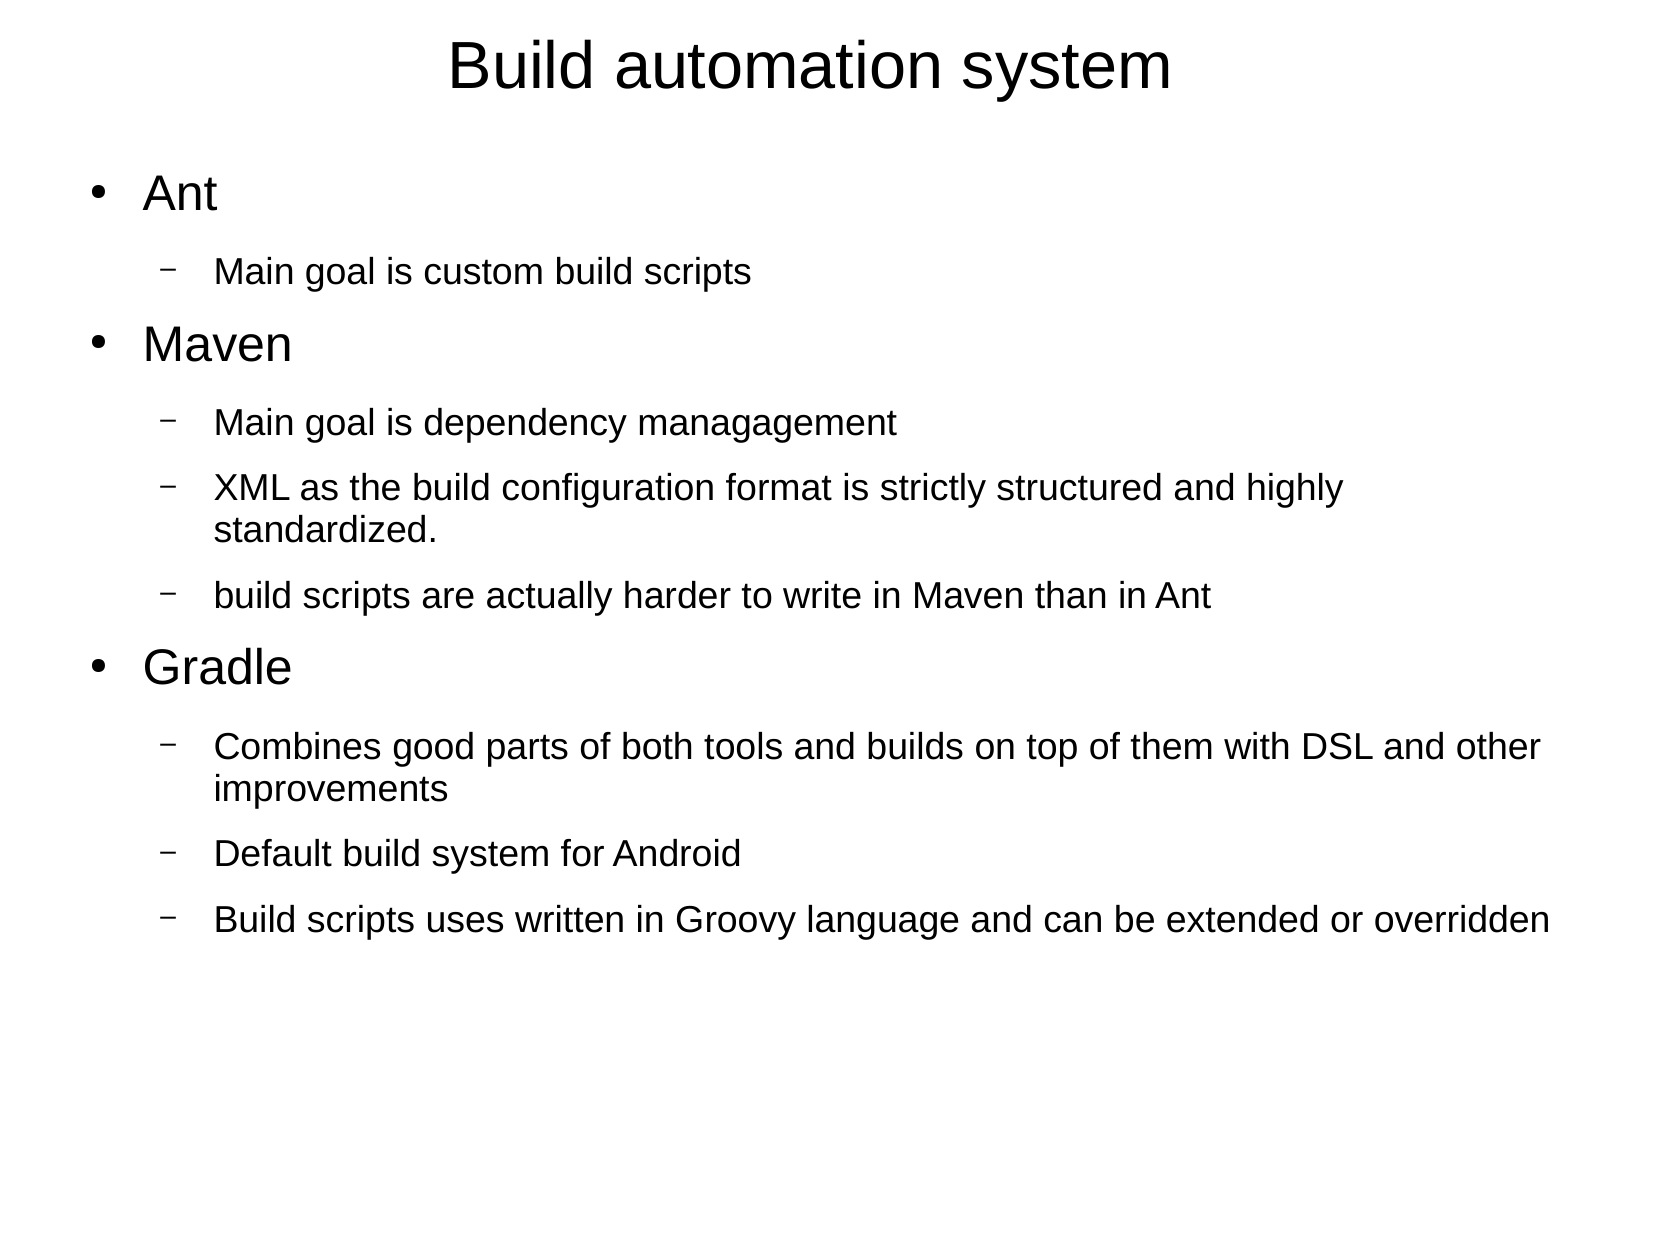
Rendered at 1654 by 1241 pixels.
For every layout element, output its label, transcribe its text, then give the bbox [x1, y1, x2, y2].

title Build automation system [15, 0, 1571, 136]
list Ant Main goal is custom build scripts Maven Main goal is dependency managagement XML as the build configuration format is strictly structured and highly standardized. build scripts are actually harder to write in Maven than in Ant Gradle Combines good parts of both tools and builds on top of them with DSL and other improvements Default build system for Android Build scripts uses written in Groovy language and can be extended or overridden [71, 165, 1561, 941]
